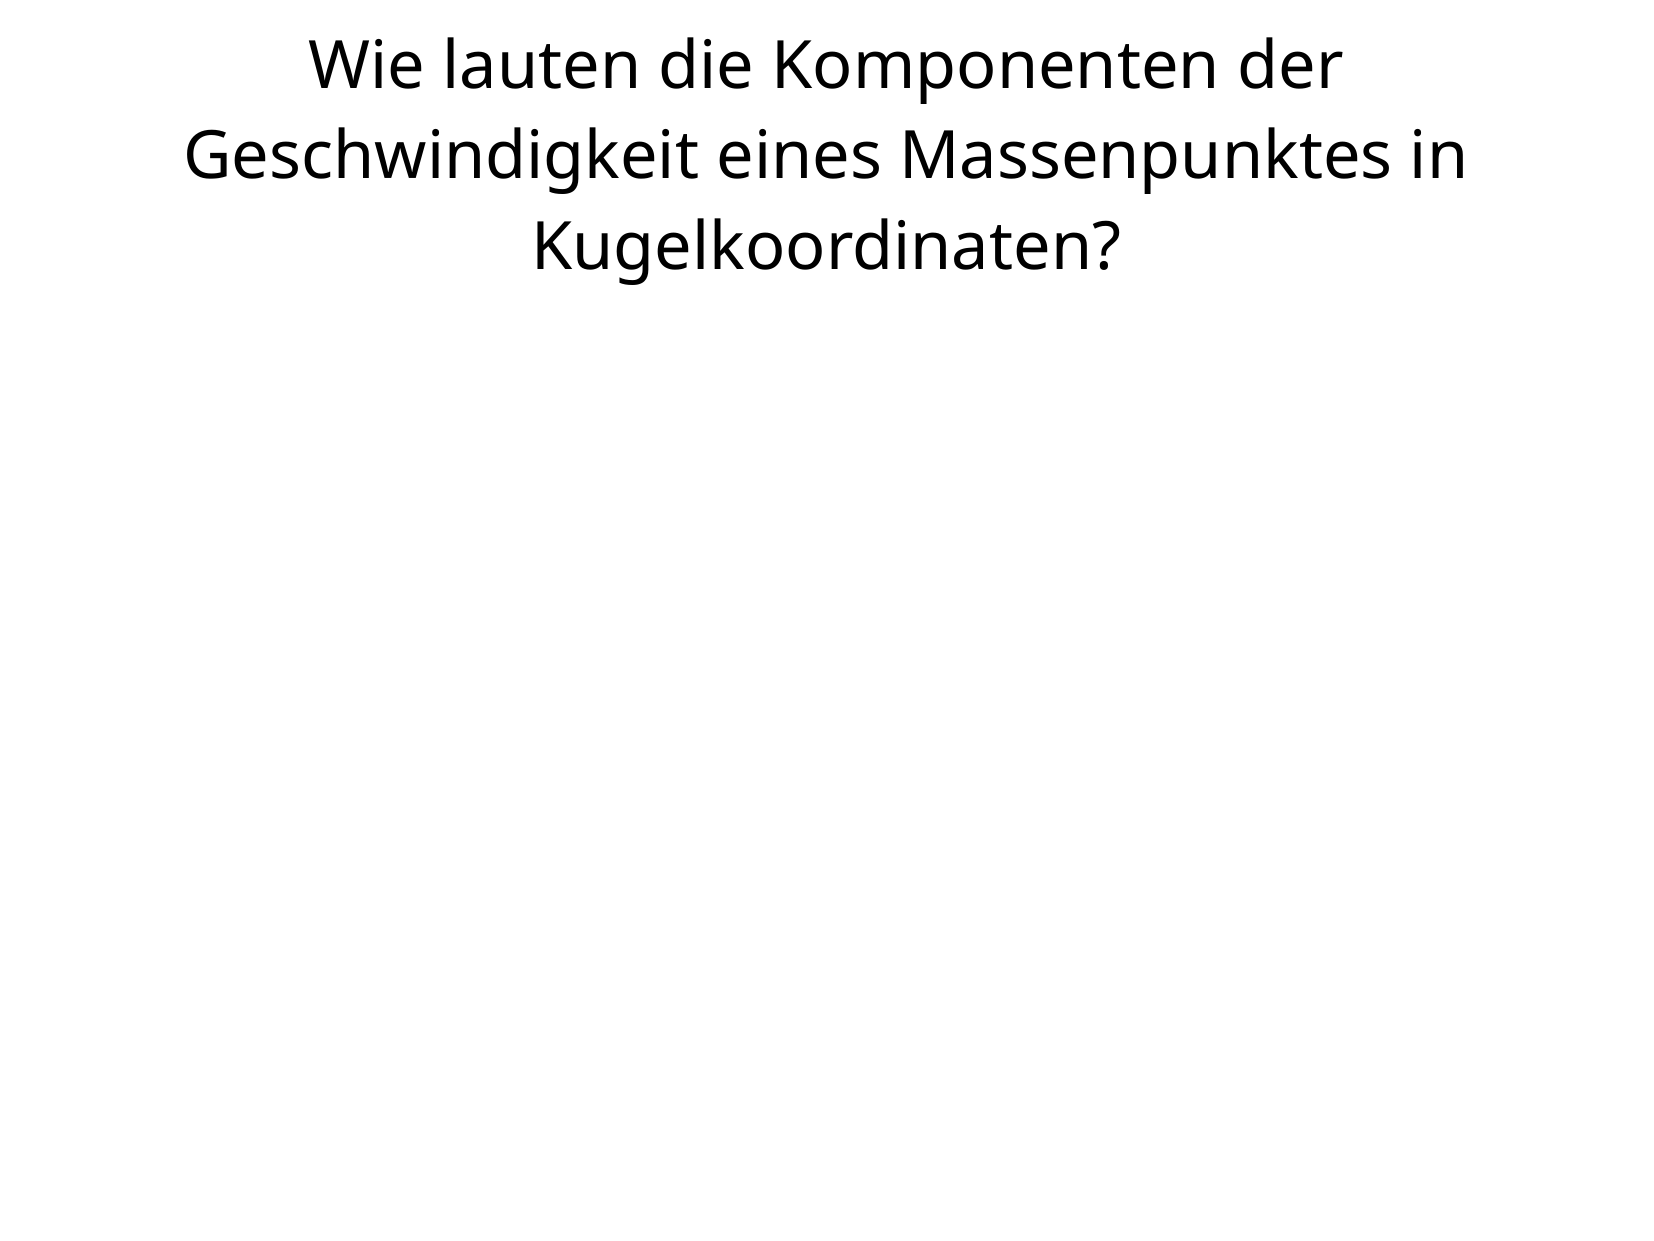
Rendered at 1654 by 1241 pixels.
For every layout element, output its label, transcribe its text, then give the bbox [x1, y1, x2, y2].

title Wie lauten die Komponenten der Geschwindigkeit eines Massenpunktes in Kugelkoordinaten? [82, 49, 1571, 257]
